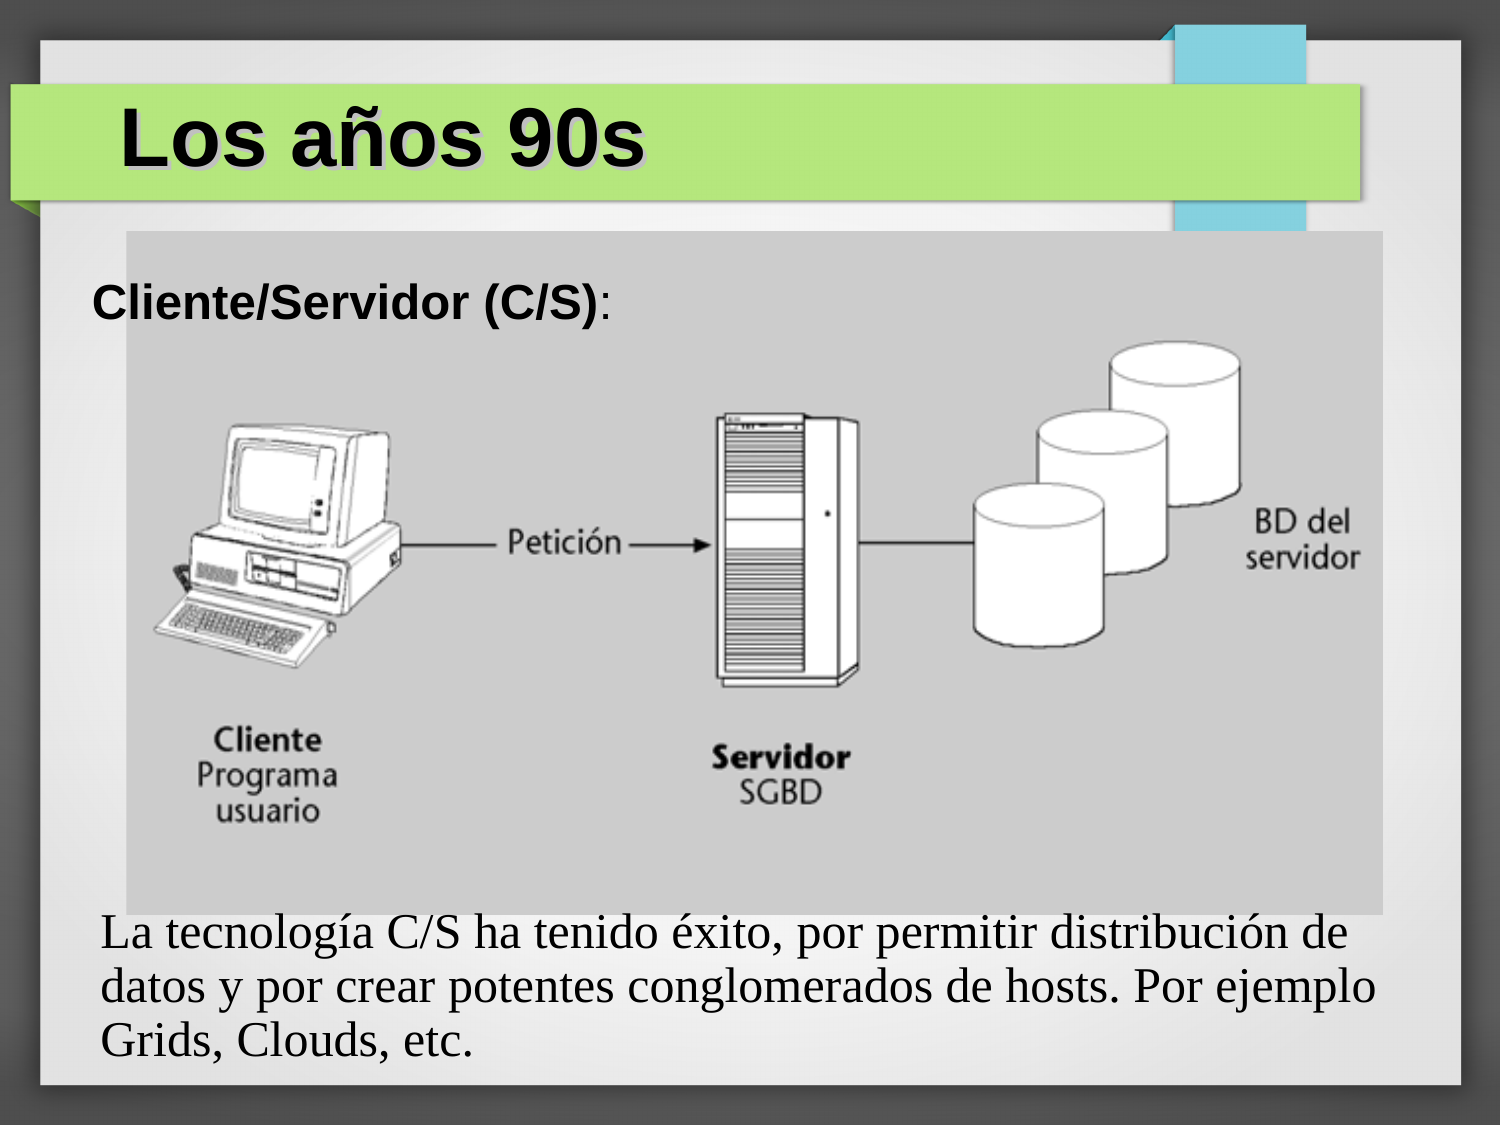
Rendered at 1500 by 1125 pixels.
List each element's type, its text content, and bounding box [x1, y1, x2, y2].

text_box La tecnología C/S ha tenido éxito, por permitir distribución de datos y por crear potentes conglomerados de hosts. Por ejemplo Grids, Clouds, etc. [100, 905, 1432, 1068]
title Los años 90s [75, 85, 1147, 193]
list Cliente/Servidor (C/S): [75, 267, 1426, 921]
picture [0, 0, 1500, 1125]
